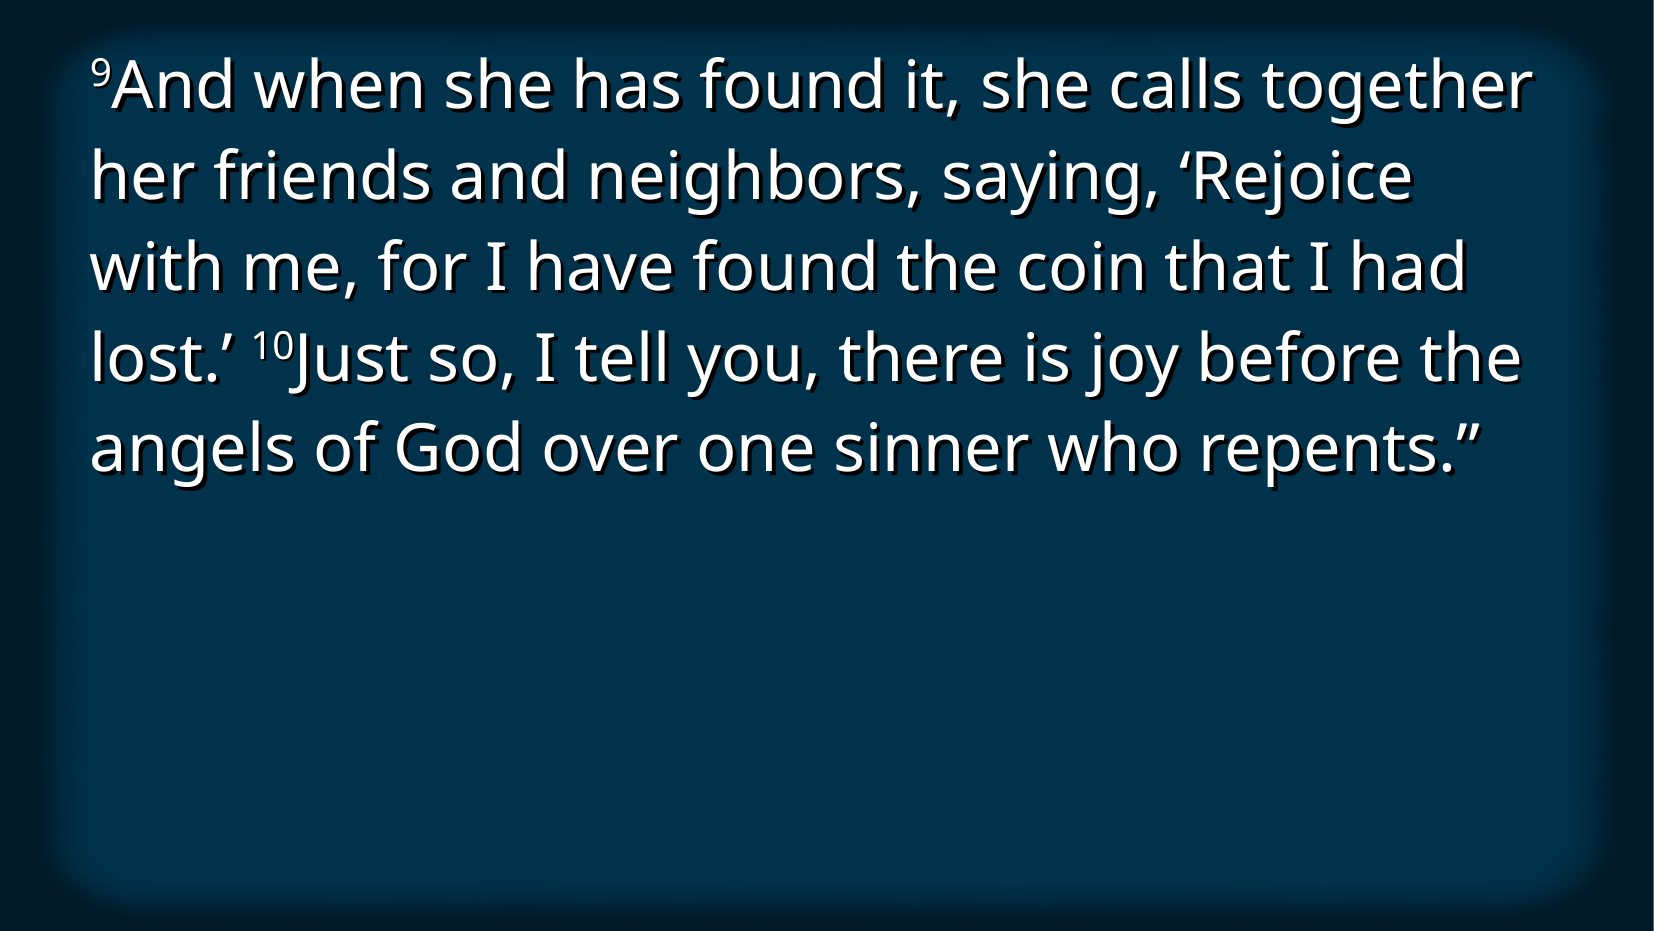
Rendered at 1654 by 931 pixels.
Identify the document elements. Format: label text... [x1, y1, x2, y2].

text_box 9And when she has found it, she calls together her friends and neighbors, saying, ‘Rejoice with me, for I have found the coin that I had lost.’ 10Just so, I tell you, there is joy before the angels of God over one sinner who repents.” [75, 30, 1576, 489]
picture [0, 0, 1654, 931]
